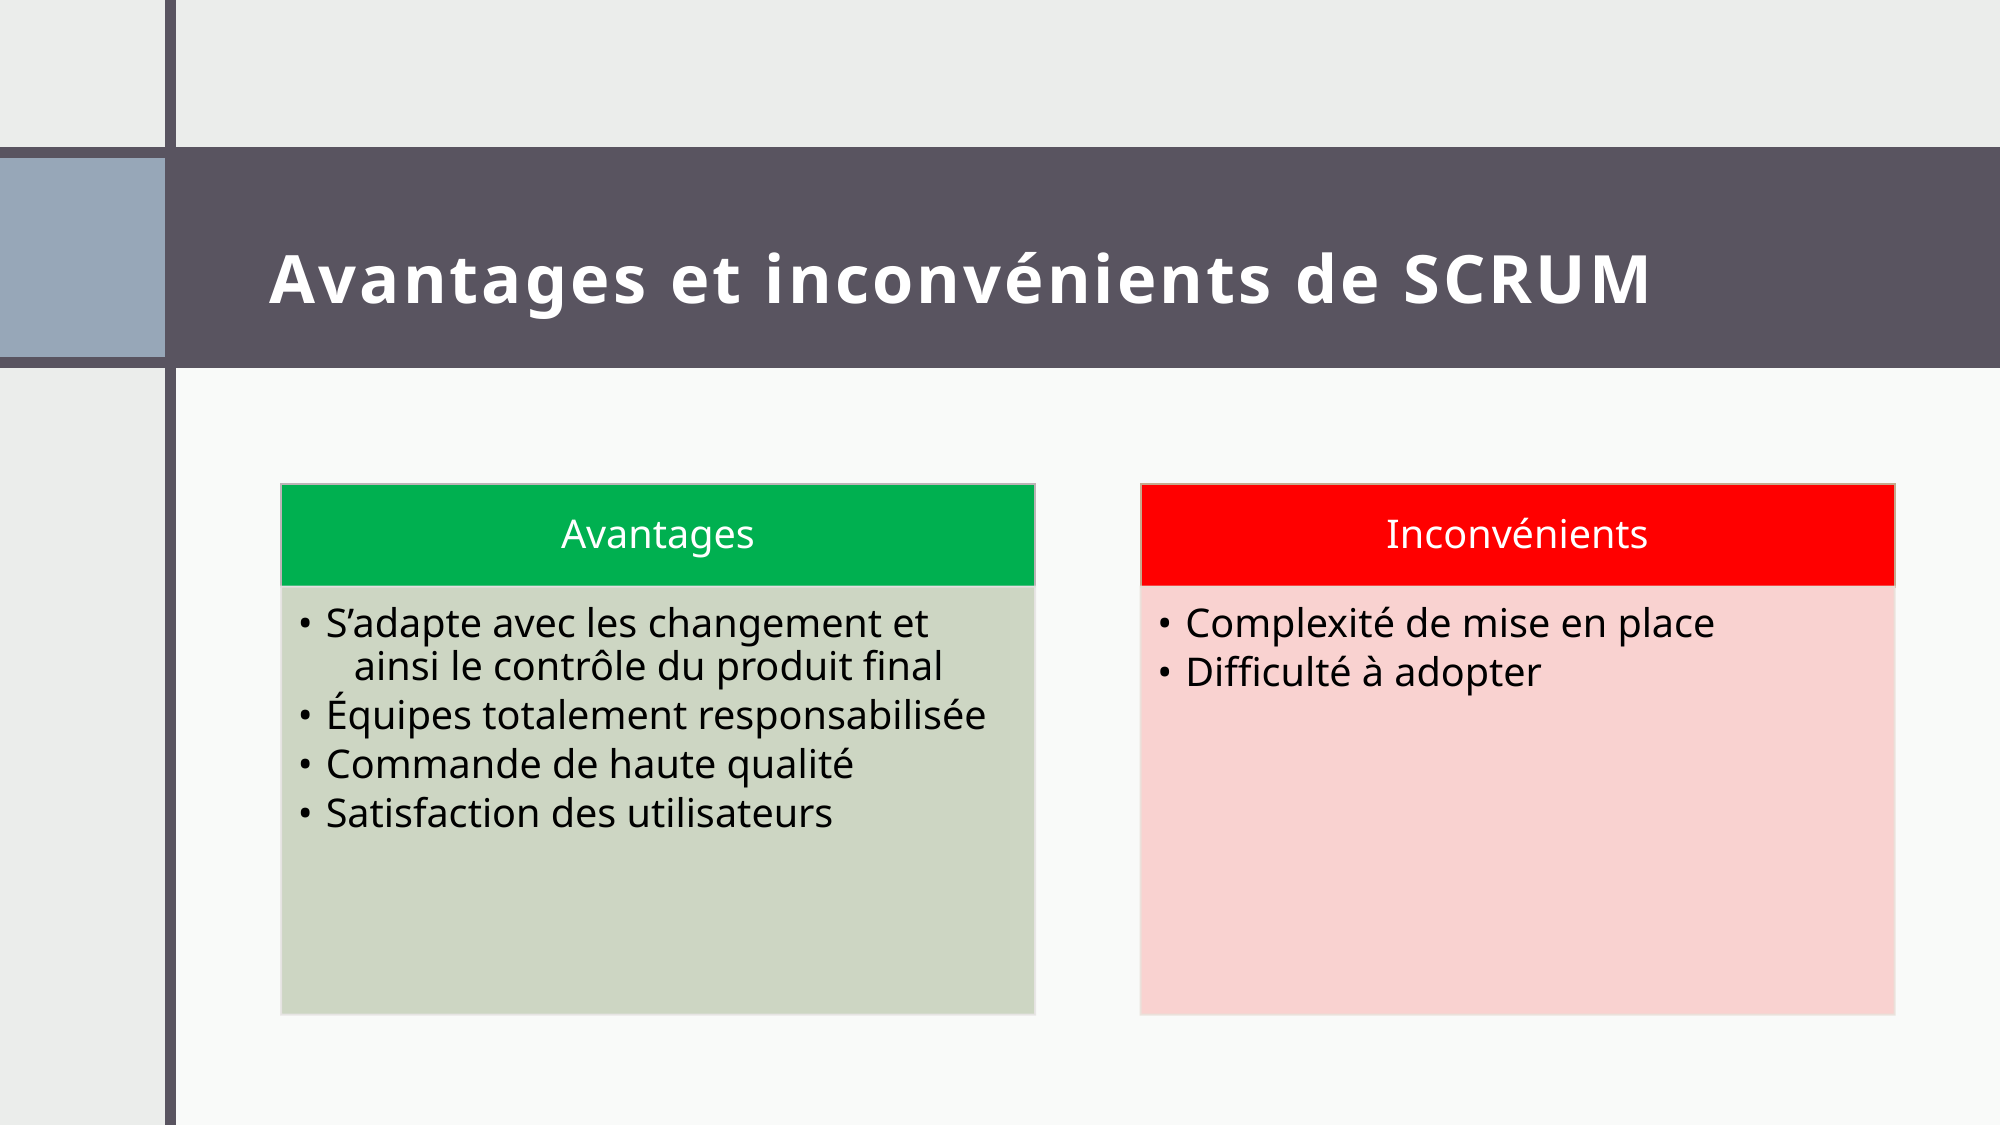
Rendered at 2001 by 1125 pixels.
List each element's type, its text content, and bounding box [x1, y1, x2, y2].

text_box S’adapte avec les changement et ainsi le contrôle du produit final Équipes totalement responsabilisée Commande de haute qualité Satisfaction des utilisateurs [281, 586, 1036, 1015]
text_box [0, 0, 2000, 1125]
text_box Avantages [281, 483, 1036, 586]
text_box Complexité de mise en place Difficulté à adopter [1140, 586, 1895, 1015]
title Avantages et inconvénients de SCRUM [251, 171, 1895, 341]
text_box Inconvénients [1140, 483, 1895, 586]
